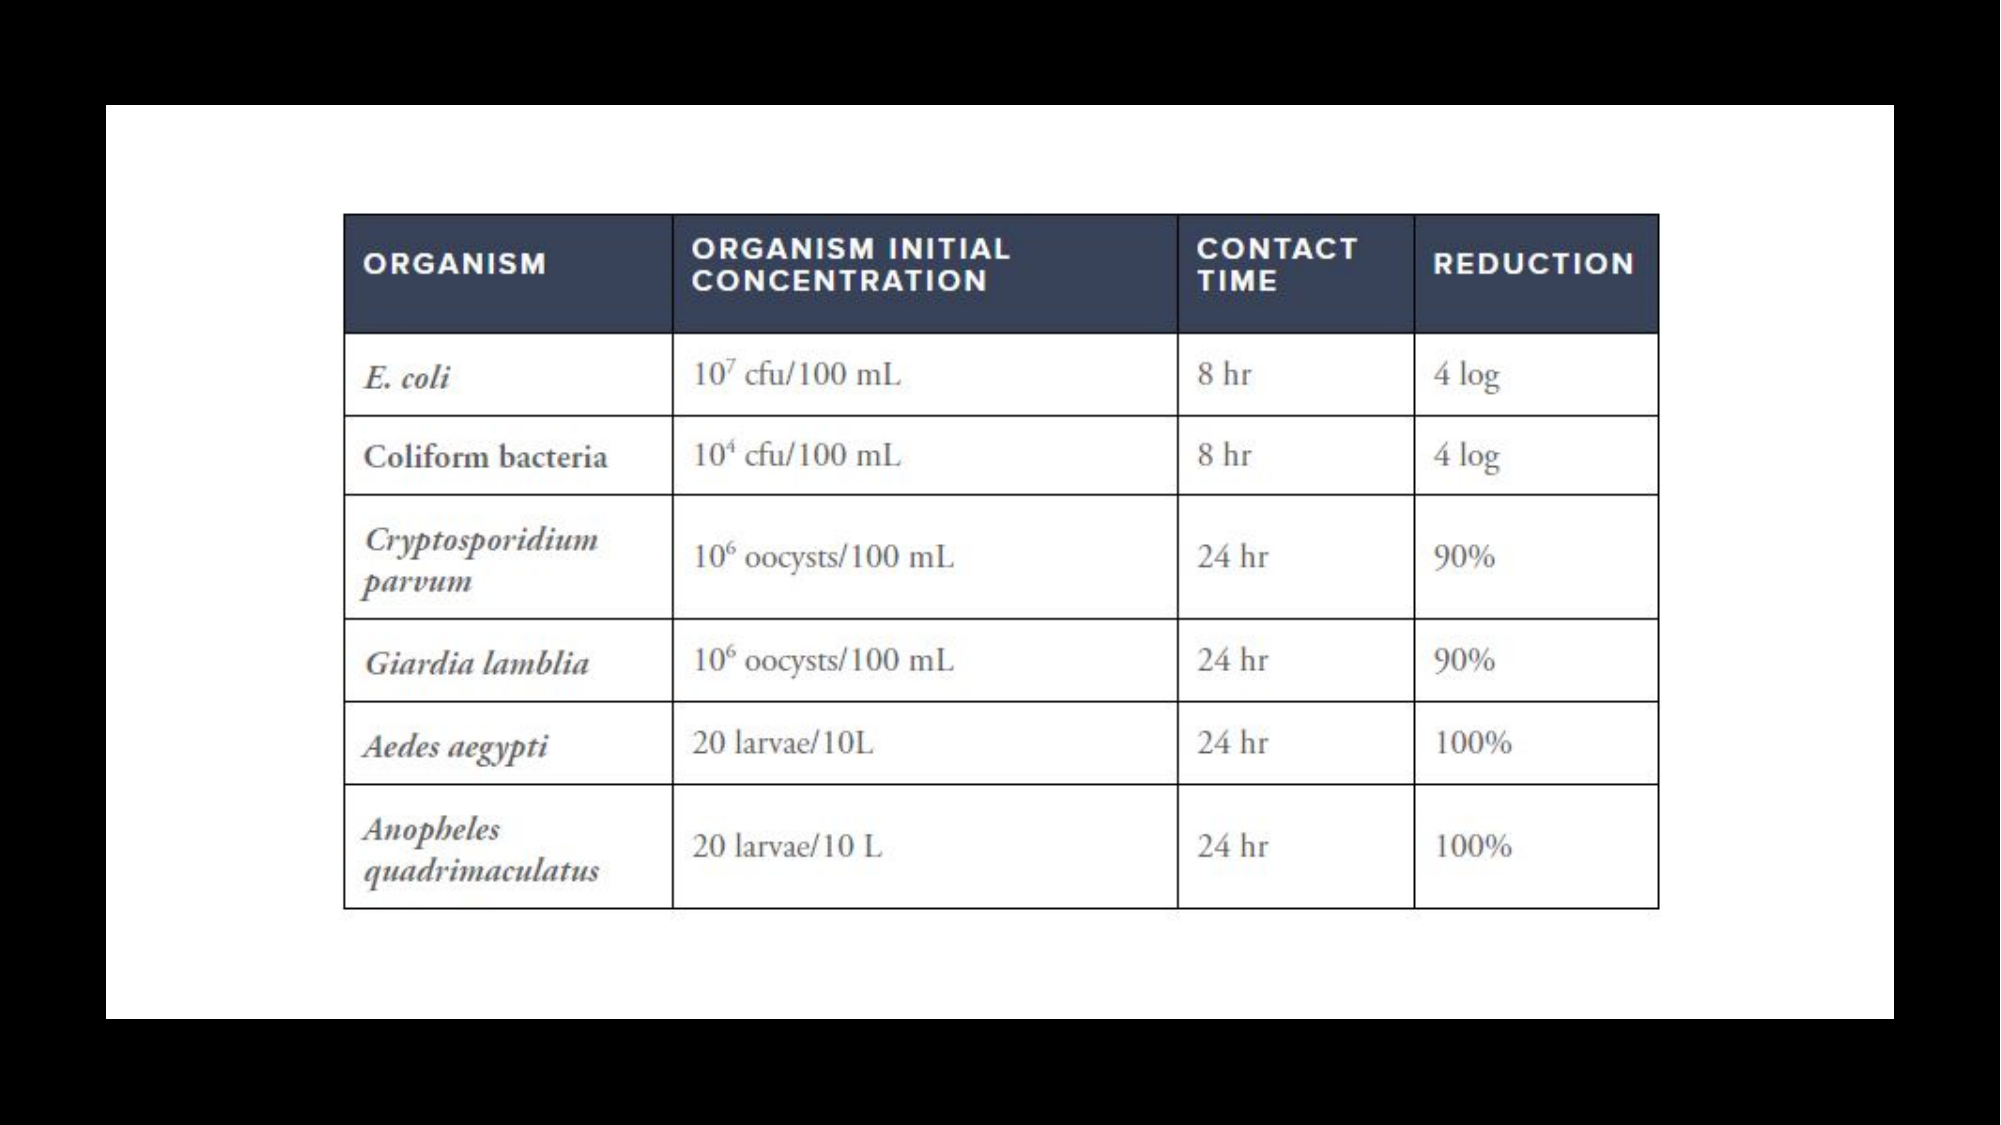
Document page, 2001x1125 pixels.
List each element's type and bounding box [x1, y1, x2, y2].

text_box [0, 0, 2000, 1125]
picture [310, 184, 1690, 940]
